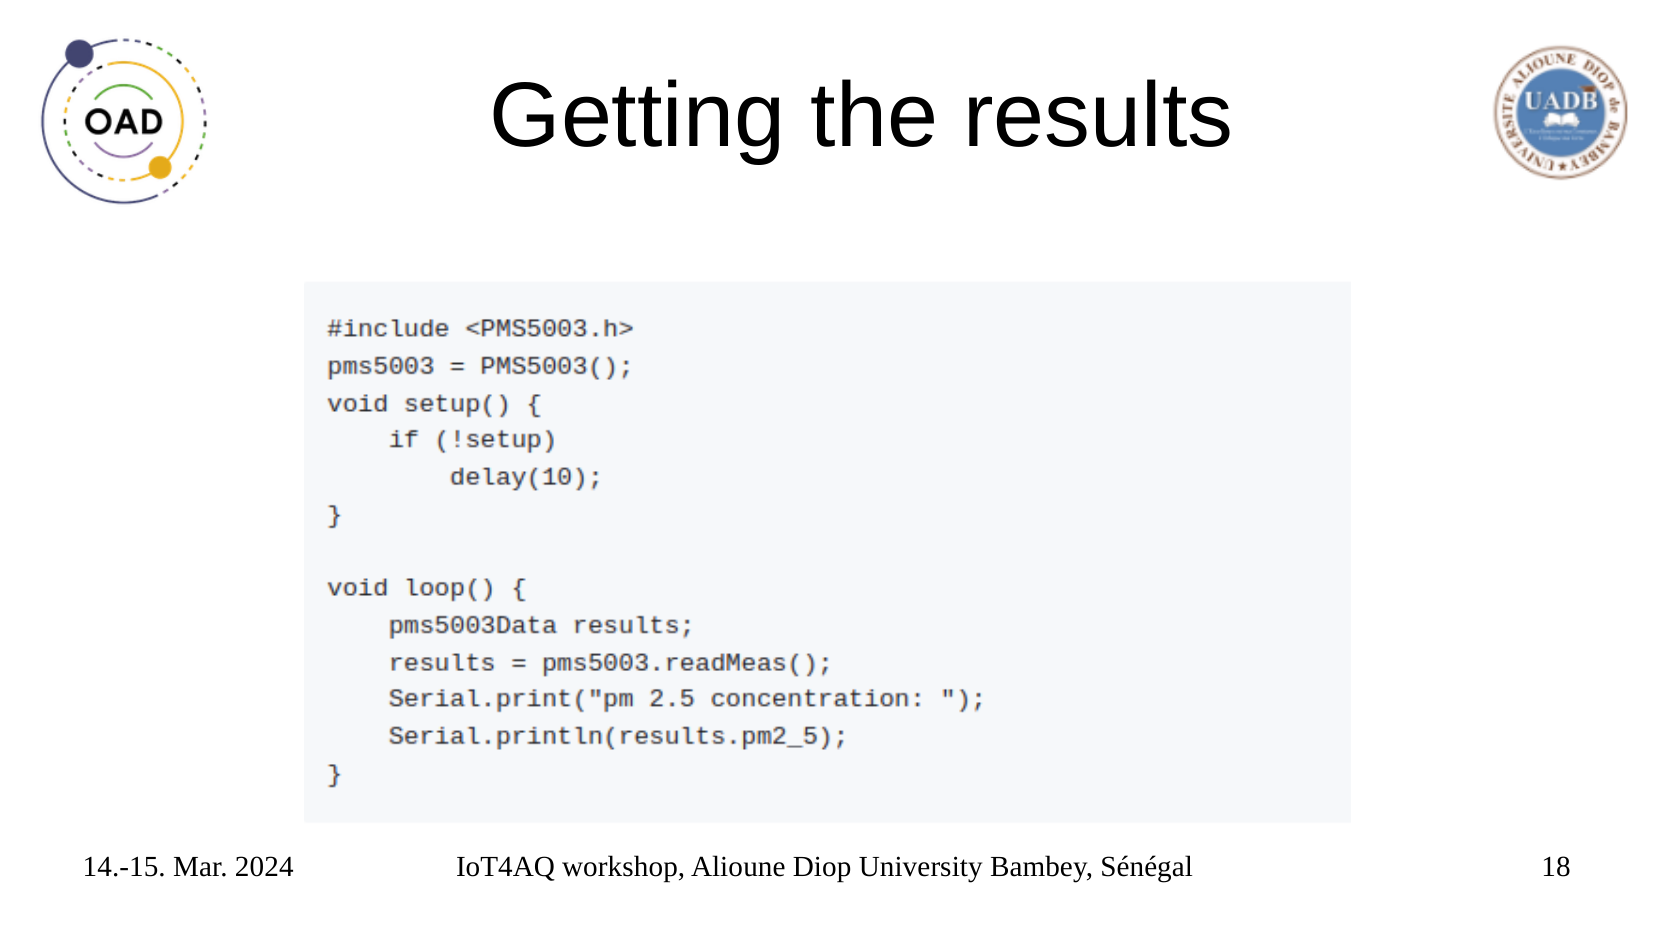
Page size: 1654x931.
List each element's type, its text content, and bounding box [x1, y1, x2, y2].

picture [0, 24, 242, 225]
picture [1482, 37, 1641, 188]
picture [304, 271, 1351, 826]
title Getting the results [278, 37, 1446, 193]
